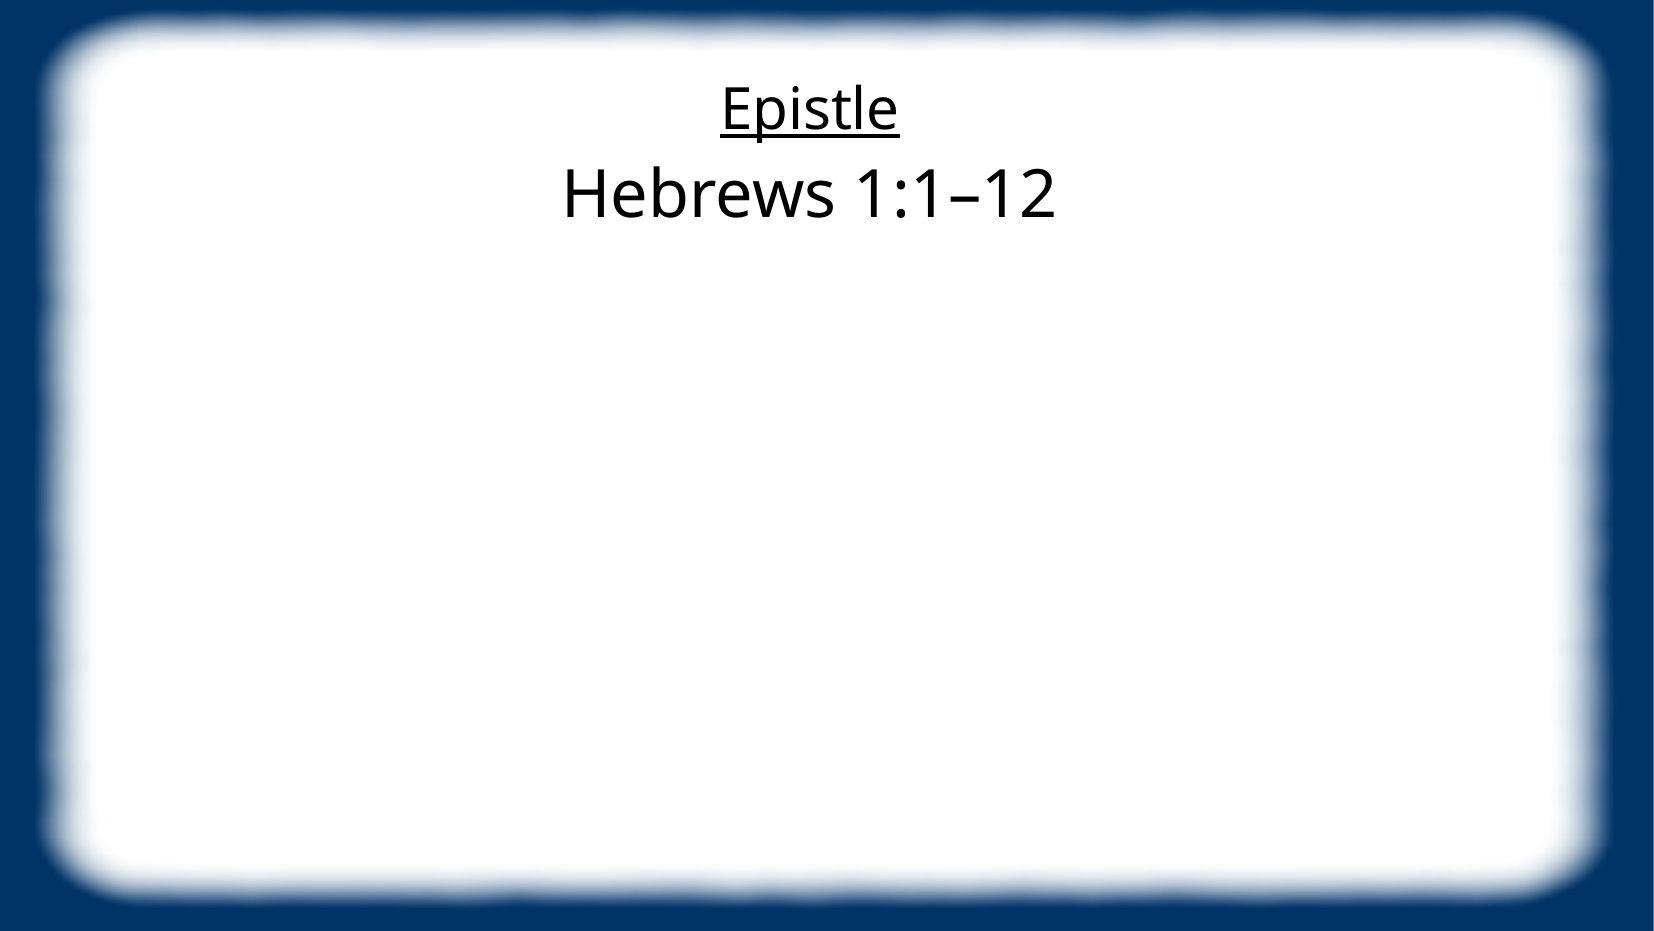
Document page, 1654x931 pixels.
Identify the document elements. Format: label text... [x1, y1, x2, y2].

picture [0, 0, 1654, 931]
text_box Epistle Hebrews 1:1–12 [90, 60, 1531, 241]
